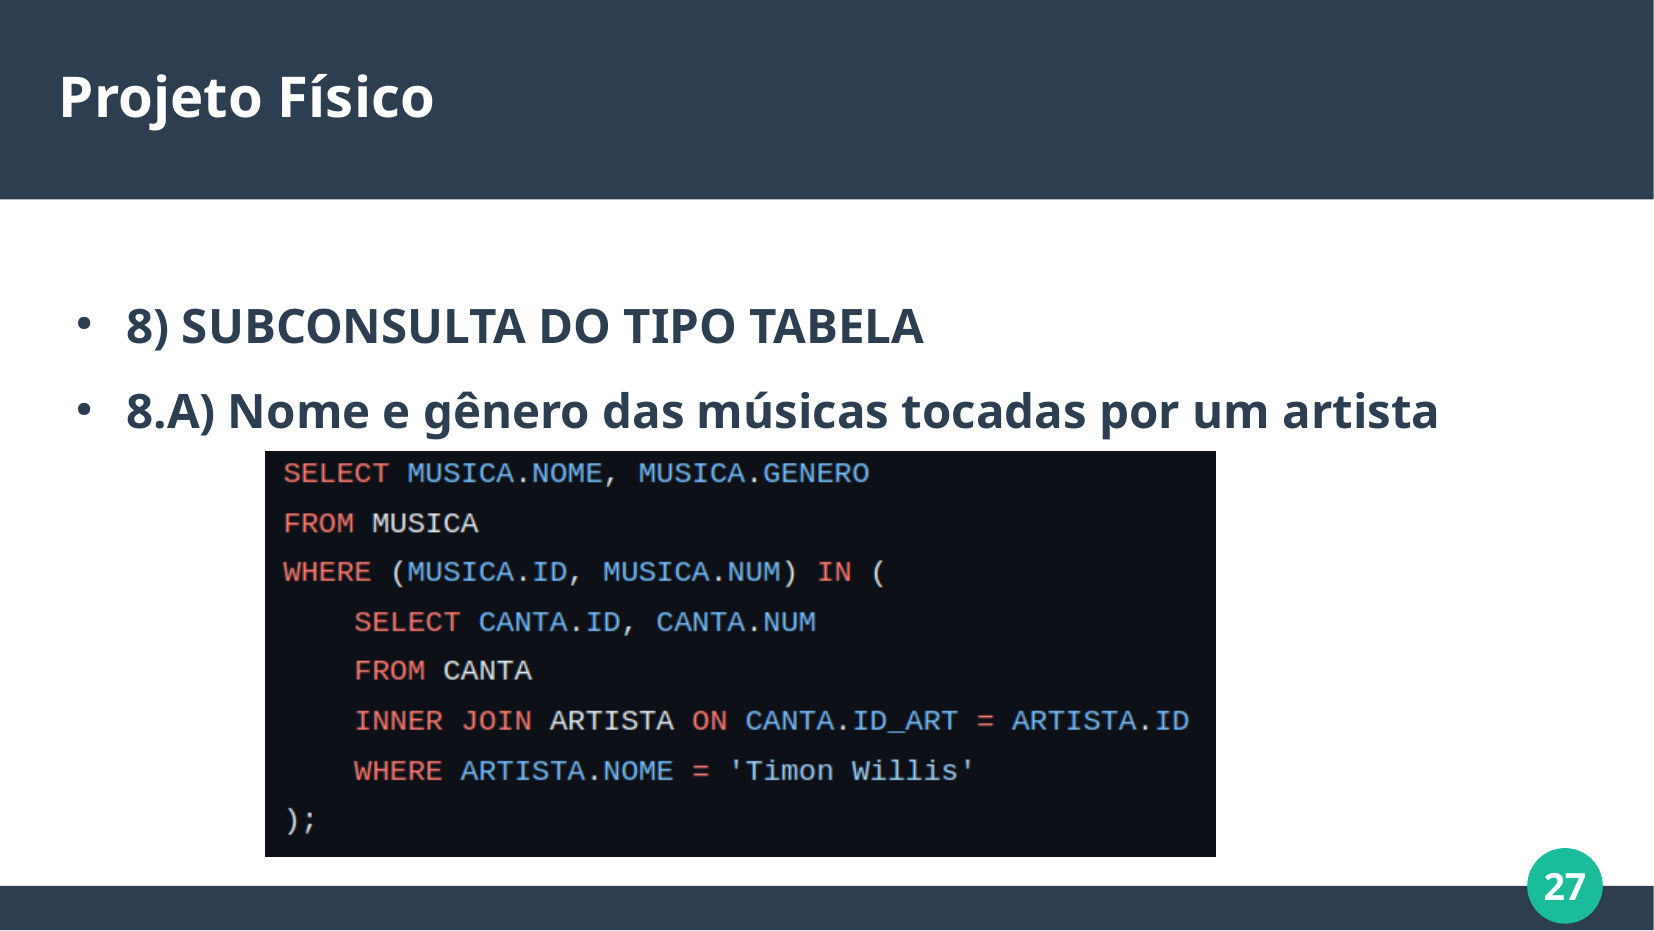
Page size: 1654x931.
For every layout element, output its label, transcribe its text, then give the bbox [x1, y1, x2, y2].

list 8) SUBCONSULTA DO TIPO TABELA 8.A) Nome e gênero das músicas tocadas por um artista [59, 206, 1595, 443]
picture [265, 451, 1216, 857]
title Projeto Físico [59, 37, 1595, 156]
